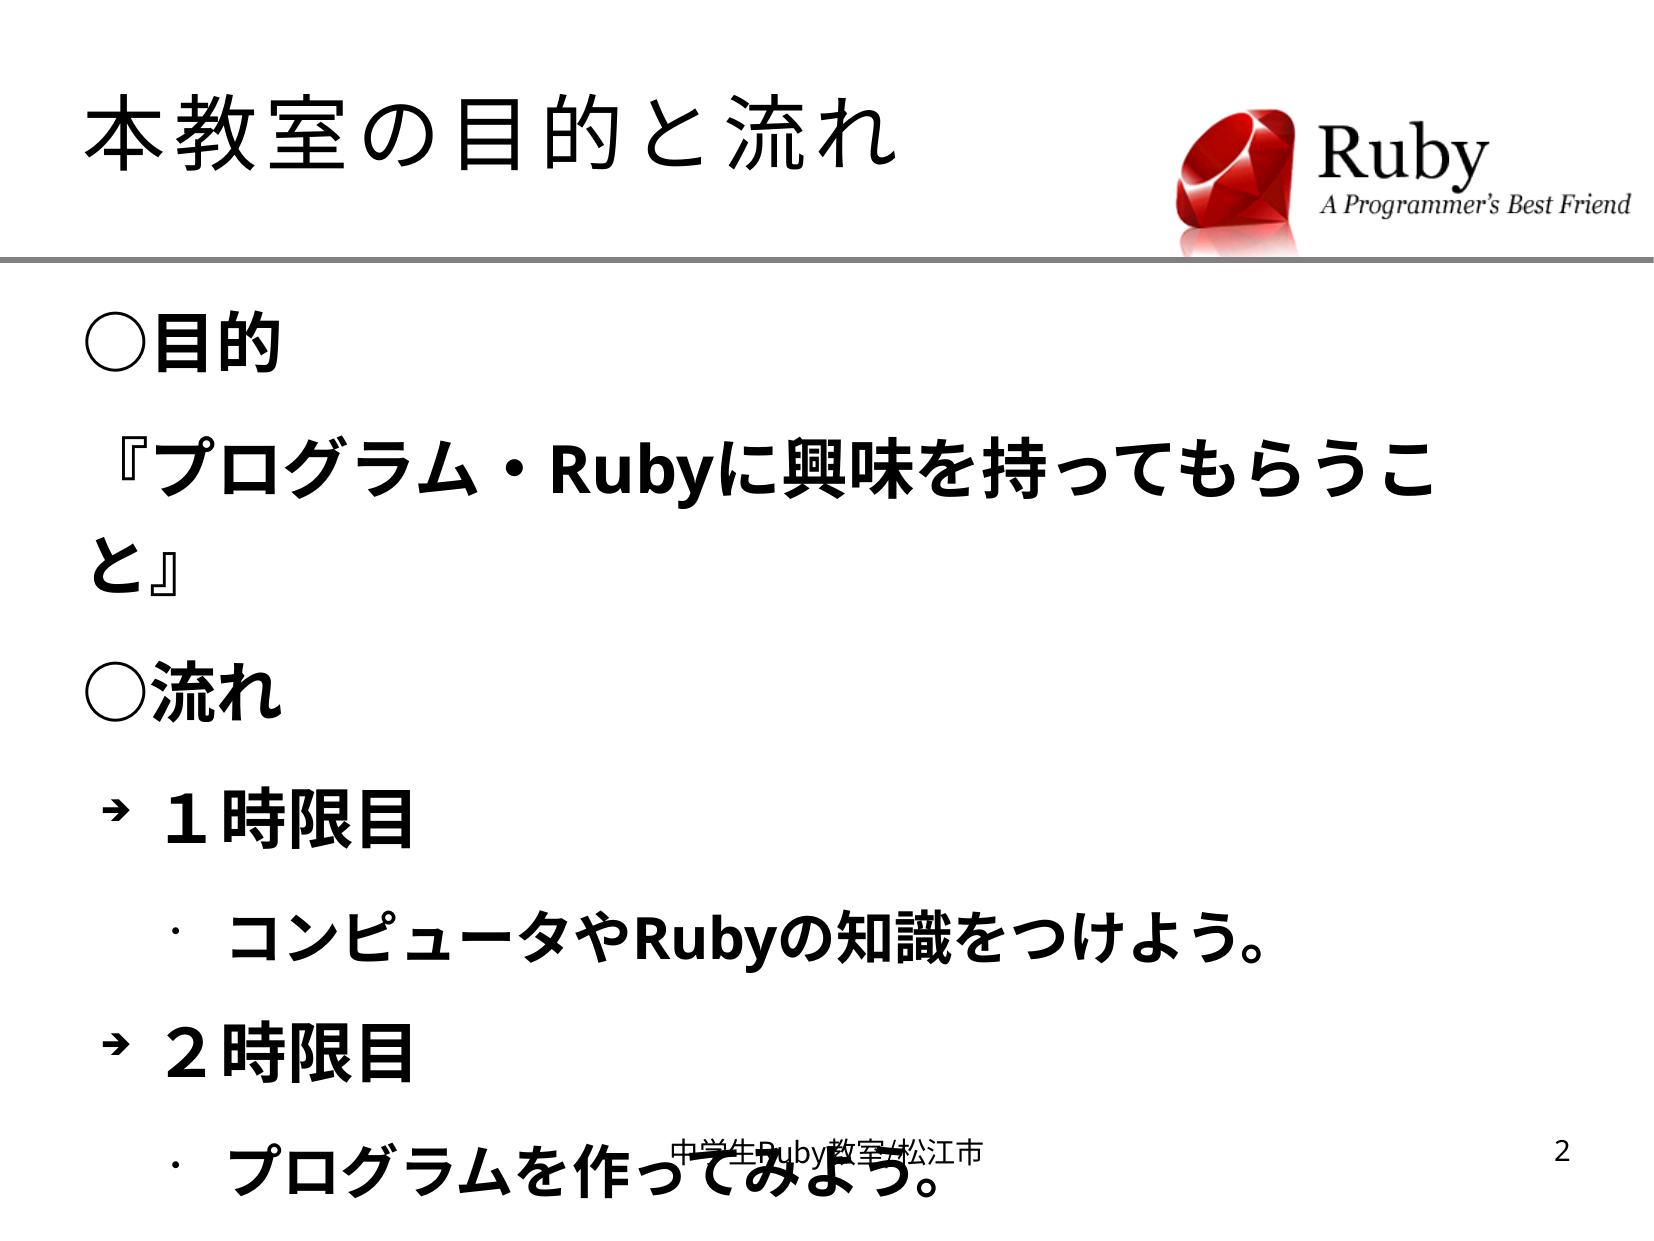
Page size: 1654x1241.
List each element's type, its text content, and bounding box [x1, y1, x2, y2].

title 本教室の目的と流れ [82, 49, 1152, 207]
list ○目的 『プログラム・Rubyに興味を持ってもらうこと』 ○流れ １時限目 コンピュータやRubyの知識をつけよう。 ２時限目 プログラムを作ってみよう。 ３時限目 課題をやってみて、今日の成果を発表しよう。 [82, 290, 1571, 1109]
picture [1160, 82, 1654, 257]
